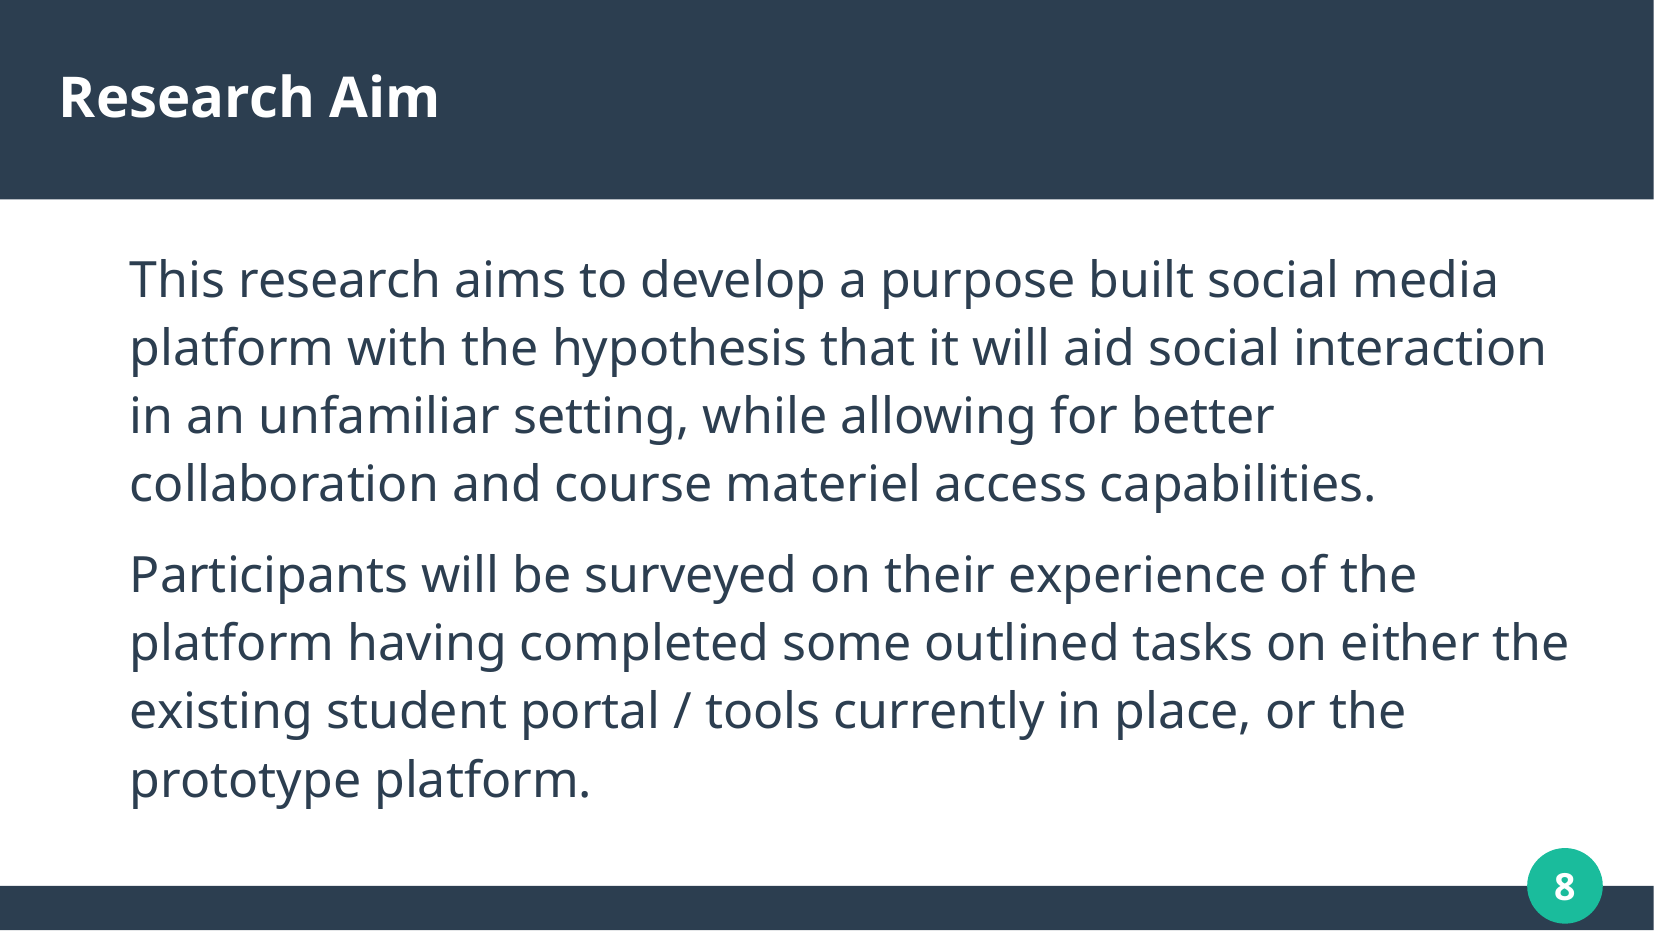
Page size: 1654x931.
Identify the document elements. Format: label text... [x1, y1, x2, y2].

list This research aims to develop a purpose built social media platform with the hypothesis that it will aid social interaction in an unfamiliar setting, while allowing for better collaboration and course materiel access capabilities. Participants will be surveyed on their experience of the platform having completed some outlined tasks on either the existing student portal / tools currently in place, or the prototype platform. [59, 243, 1595, 857]
title Research Aim [59, 37, 1595, 156]
